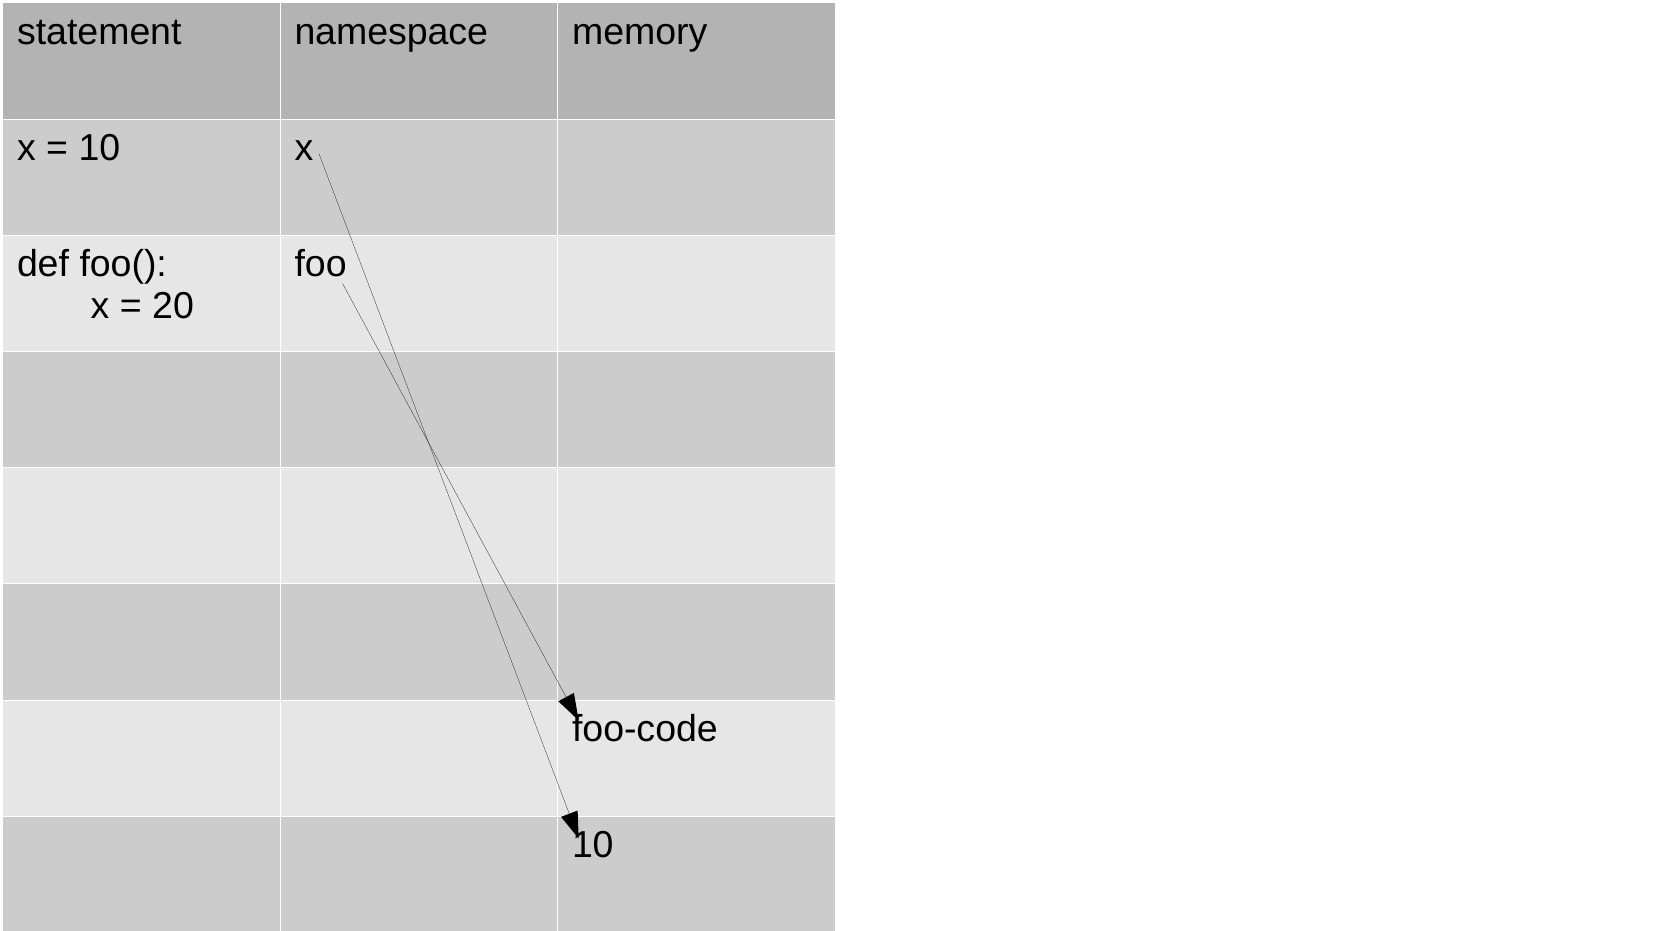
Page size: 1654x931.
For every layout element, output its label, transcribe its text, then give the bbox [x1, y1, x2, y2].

table_cell [395, 352, 557, 467]
table_cell [3, 584, 280, 700]
table_header namespace [281, 3, 557, 119]
table_cell [281, 468, 481, 583]
table_cell [281, 584, 525, 700]
table_cell x [281, 120, 557, 235]
table_cell [281, 701, 557, 816]
table_header memory [558, 3, 835, 119]
table_cell [558, 468, 835, 583]
table_cell [443, 468, 557, 583]
table_cell [281, 352, 437, 467]
table_cell foo [281, 236, 393, 351]
table_cell 10 [558, 817, 835, 931]
table_cell [506, 584, 557, 678]
table_cell [381, 352, 422, 428]
table_header statement [3, 3, 280, 119]
table_cell [3, 352, 280, 467]
table_cell [3, 468, 280, 583]
table_cell x = 10 [3, 120, 280, 235]
table_cell [558, 120, 835, 235]
table_cell foo [351, 236, 557, 351]
table_cell [3, 701, 280, 816]
table_cell [558, 584, 835, 700]
table_cell [558, 236, 835, 351]
table_cell [528, 701, 557, 778]
table_cell [3, 817, 280, 931]
table_cell [558, 685, 565, 700]
table_cell [281, 817, 557, 931]
table_cell foo-code [558, 787, 568, 816]
table_cell [483, 584, 557, 700]
table_cell [439, 468, 503, 583]
table_cell foo-code [558, 701, 835, 816]
table_cell [558, 352, 835, 467]
table_cell def foo(): x = 20 [3, 236, 280, 351]
